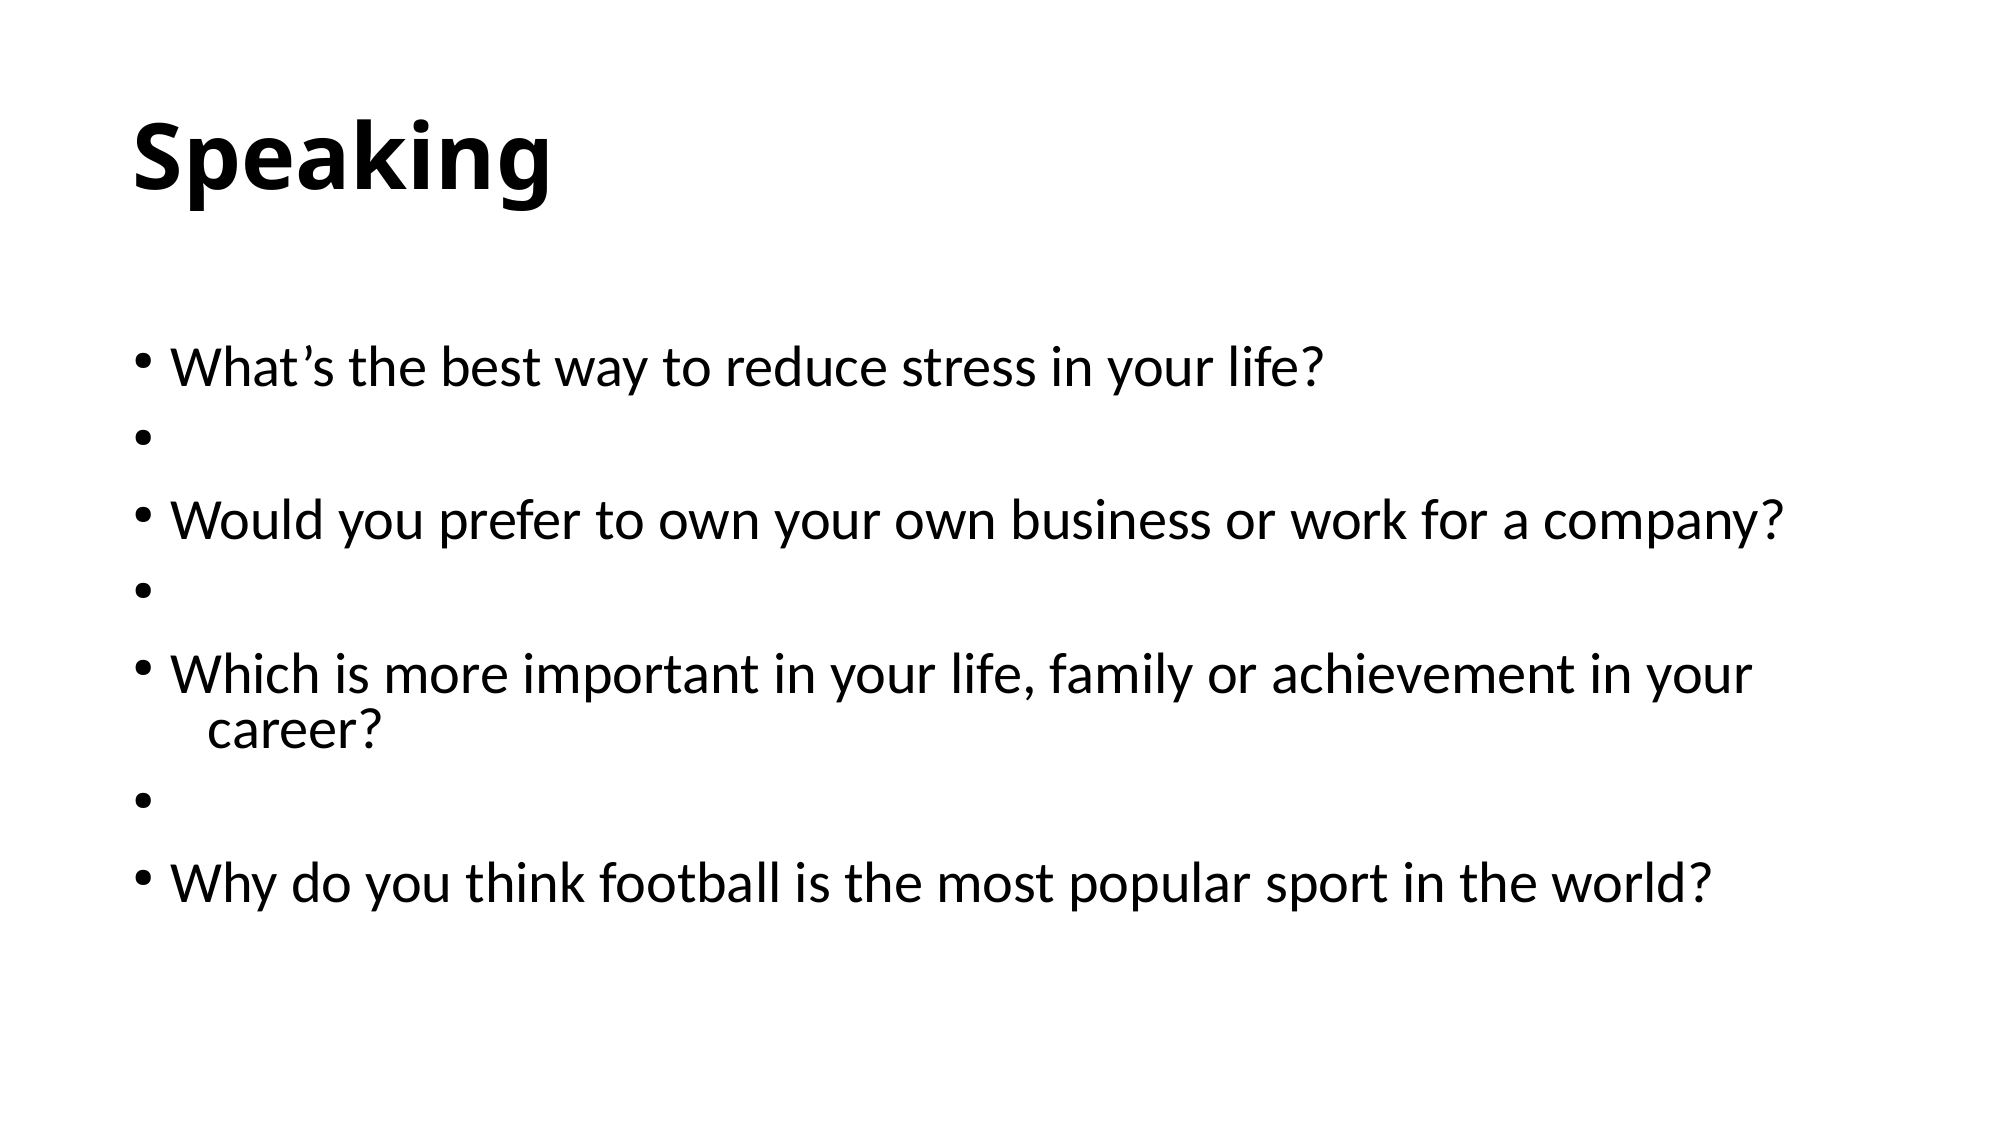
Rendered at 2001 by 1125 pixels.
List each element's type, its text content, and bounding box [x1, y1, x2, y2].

title Speaking [117, 50, 1843, 243]
list What’s the best way to reduce stress in your life? Would you prefer to own your own business or work for a company? Which is more important in your life, family or achievement in your career? Why do you think football is the most popular sport in the world? [117, 243, 1925, 958]
